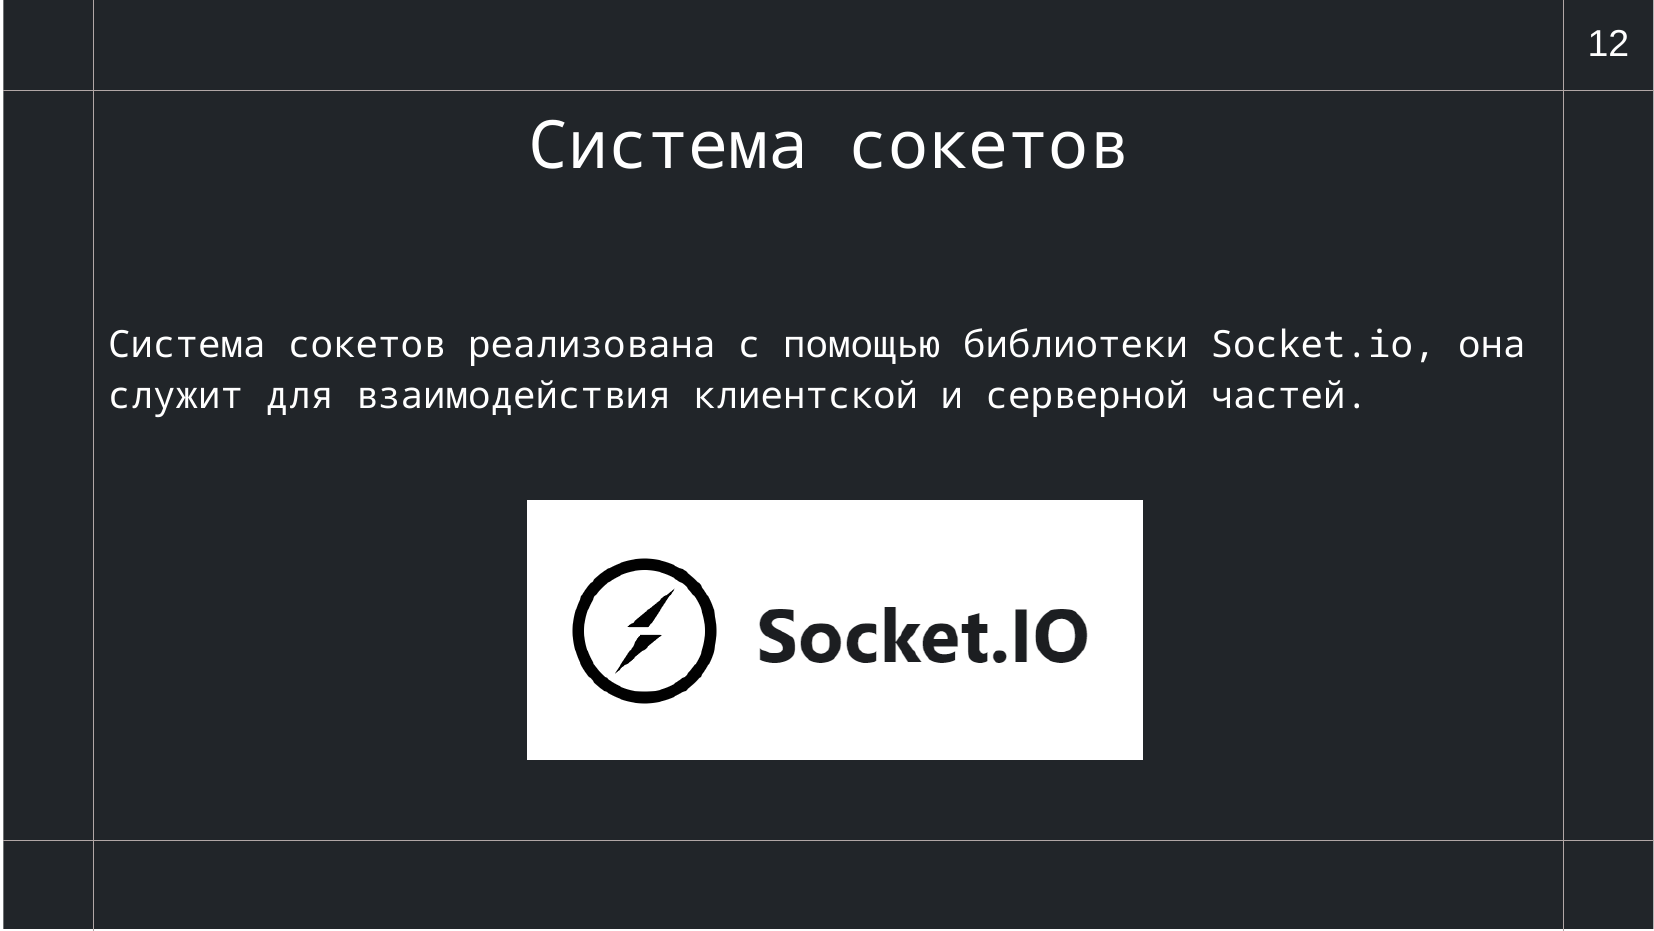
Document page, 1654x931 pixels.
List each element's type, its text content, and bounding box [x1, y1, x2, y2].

text_box Система сокетов реализована с помощью библиотеки Socket.io, она служит для взаимодействия клиентской и серверной частей. [93, 309, 1564, 412]
picture [527, 500, 1143, 760]
text_box <номер> [1517, 15, 1654, 86]
text_box Система сокетов [93, 90, 1564, 183]
